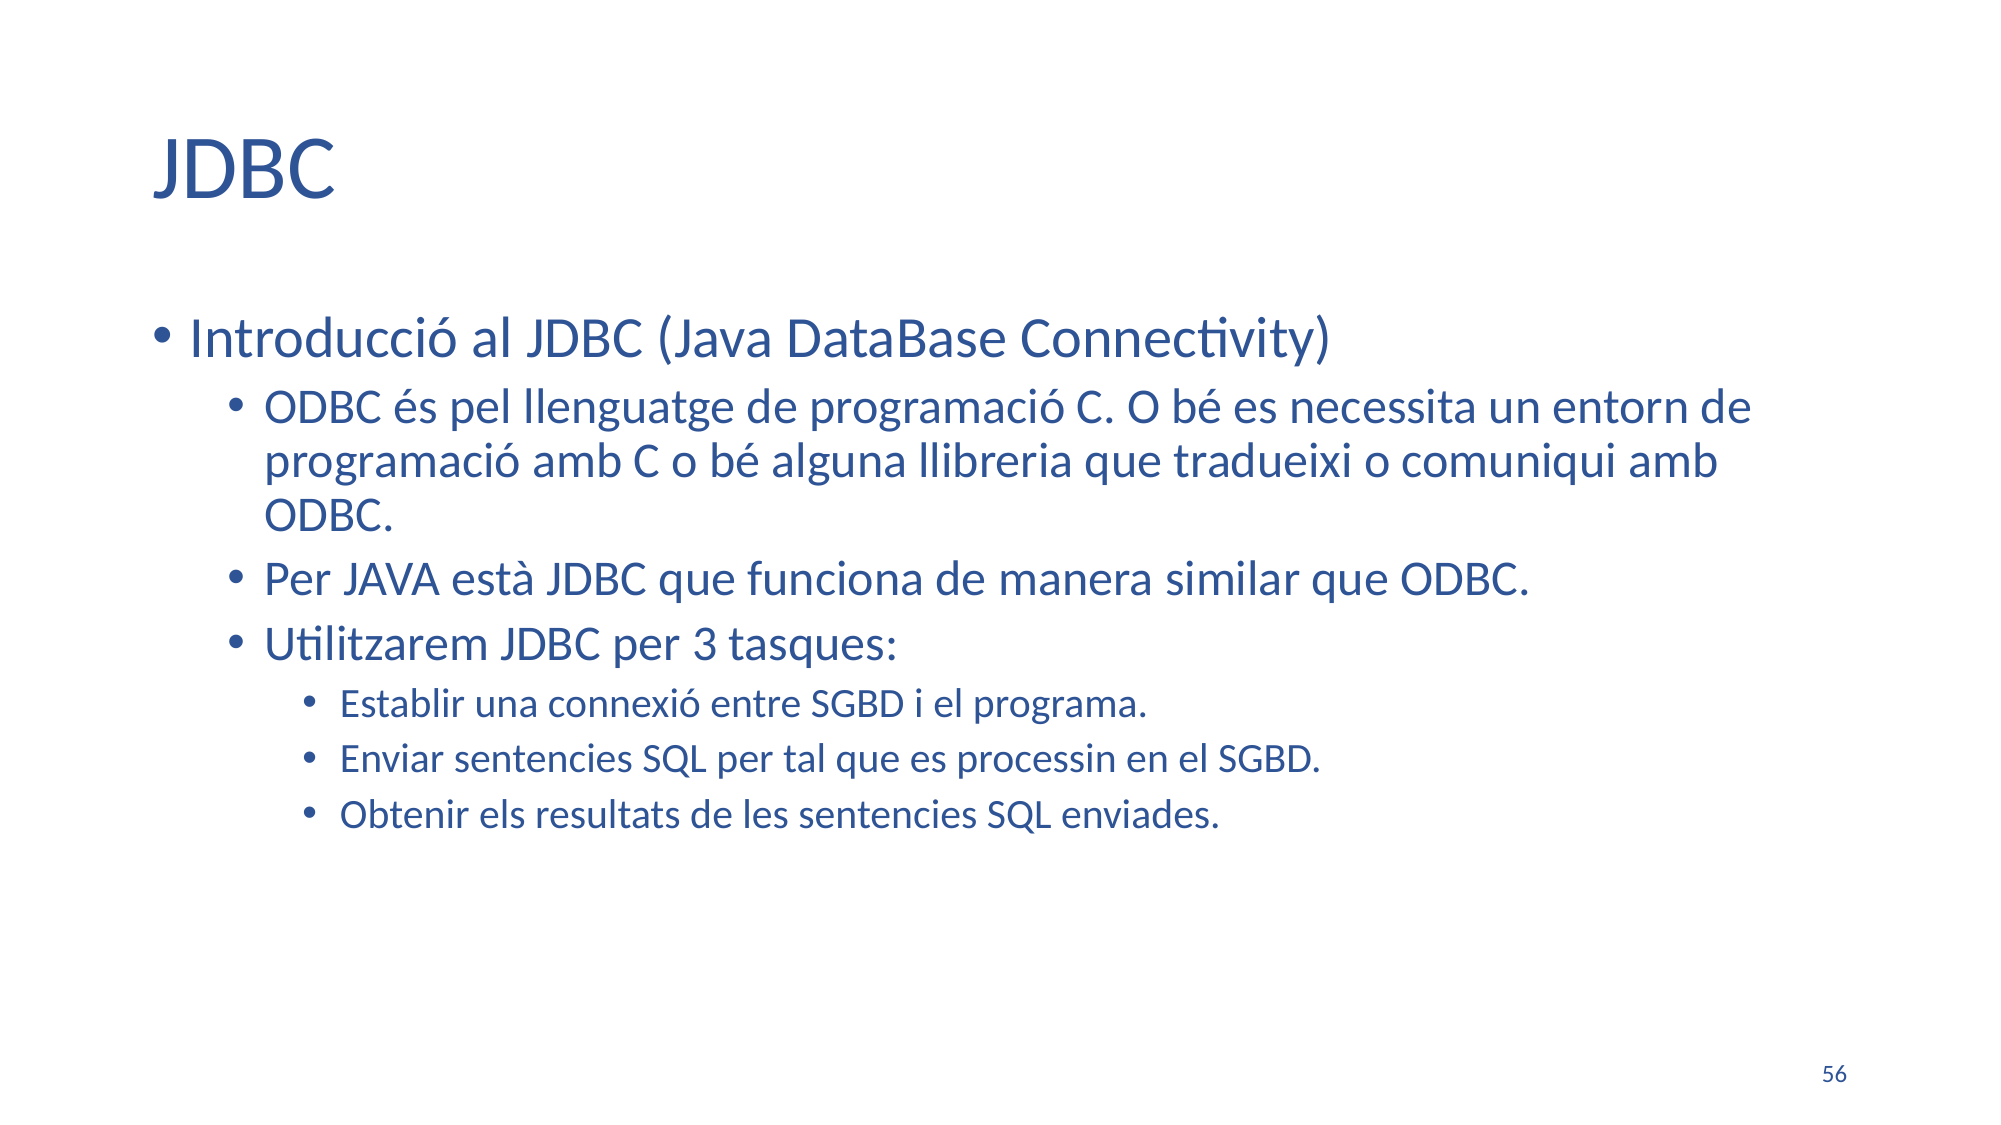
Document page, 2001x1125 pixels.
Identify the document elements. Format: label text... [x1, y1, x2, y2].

title JDBC [137, 59, 1863, 278]
list Introducció al JDBC (Java DataBase Connectivity) ODBC és pel llenguatge de programació C. O bé es necessita un entorn de programació amb C o bé alguna llibreria que tradueixi o comuniqui amb ODBC. Per JAVA està JDBC que funciona de manera similar que ODBC. Utilitzarem JDBC per 3 tasques: Establir una connexió entre SGBD i el programa. Enviar sentencies SQL per tal que es processin en el SGBD. Obtenir els resultats de les sentencies SQL enviades. [137, 299, 1863, 1014]
slide_number <number> [1412, 1042, 1863, 1103]
